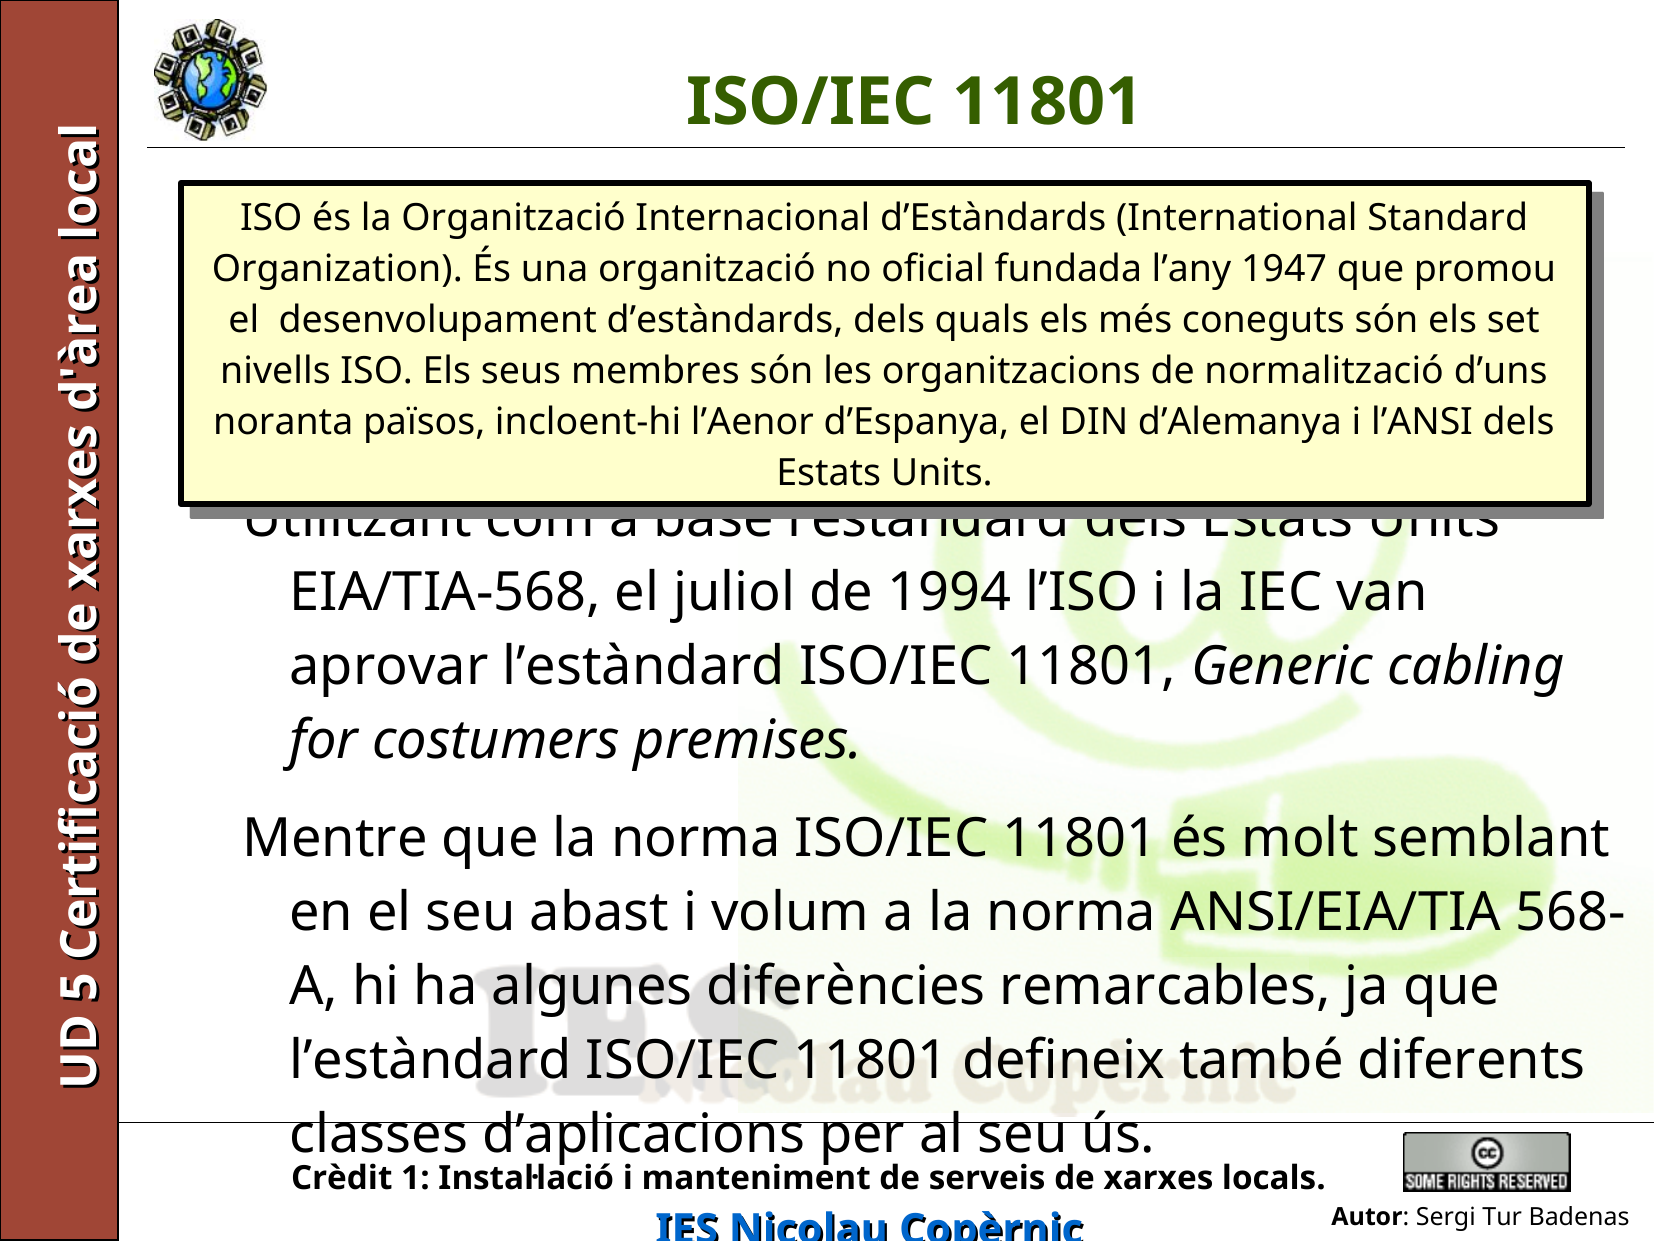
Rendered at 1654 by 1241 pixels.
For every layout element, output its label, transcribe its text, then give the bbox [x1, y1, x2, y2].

title ISO/IEC 11801 [165, 56, 1654, 141]
text_box ISO és la Organització Internacional d’Estàndards (International Standard Organization). És una organització no oficial fundada l’any 1947 que promou el desenvolupament d’estàndards, dels quals els més coneguts són els set nivells ISO. Els seus membres són les organitzacions de normalització d’uns noranta països, incloent-hi l’Aenor d’Espanya, el DIN d’Alemanya i l’ANSI dels Estats Units. [180, 182, 1589, 386]
list Utilitzant com a base l’estàndard dels Estats Units EIA/TIA-568, el juliol de 1994 l’ISO i la IEC van aprovar l’estàndard ISO/IEC 11801, Generic cabling for costumers premises. Mentre que la norma ISO/IEC 11801 és molt semblant en el seu abast i volum a la norma ANSI/EIA/TIA 568-A, hi ha algunes diferències remarcables, ja que l’estàndard ISO/IEC 11801 defineix també diferents classes d’aplicacions per al seu ús. [147, 272, 1636, 1108]
picture [154, 19, 268, 142]
picture [466, 252, 1654, 1117]
picture [1403, 1132, 1571, 1192]
